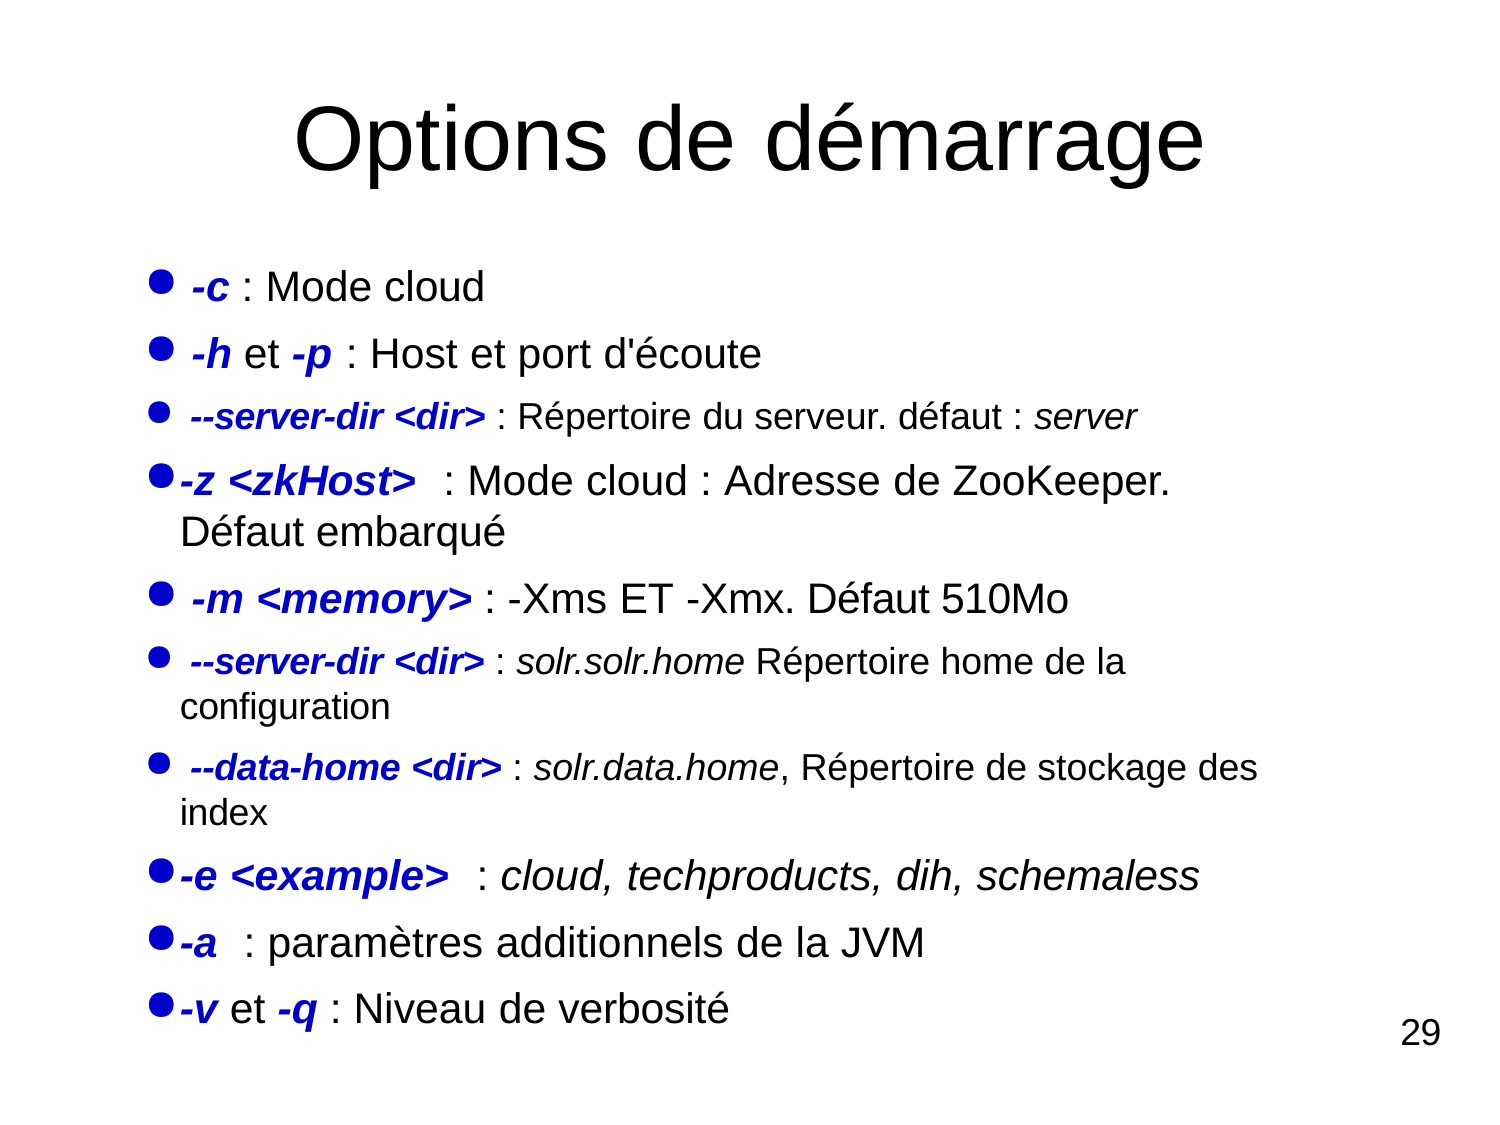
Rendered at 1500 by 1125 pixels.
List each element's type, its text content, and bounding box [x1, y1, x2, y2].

text_box -c : Mode cloud -h et -p : Host et port d'écoute --server-dir <dir> : Répertoire du serveur. défaut : server -z <zkHost> : Mode cloud : Adresse de ZooKeeper. Défaut embarqué -m <memory> : -Xms ET -Xmx. Défaut 510Mo --server-dir <dir> : solr.solr.home Répertoire home de la configuration --data-home <dir> : solr.data.home, Répertoire de stockage des index -e <example> : cloud, techproducts, dih, schemaless -a : paramètres additionnels de la JVM -v et -q : Niveau de verbosité [142, 241, 1306, 1033]
slide_number 29 [1373, 1009, 1451, 1125]
title Options de démarrage [291, 76, 1208, 241]
